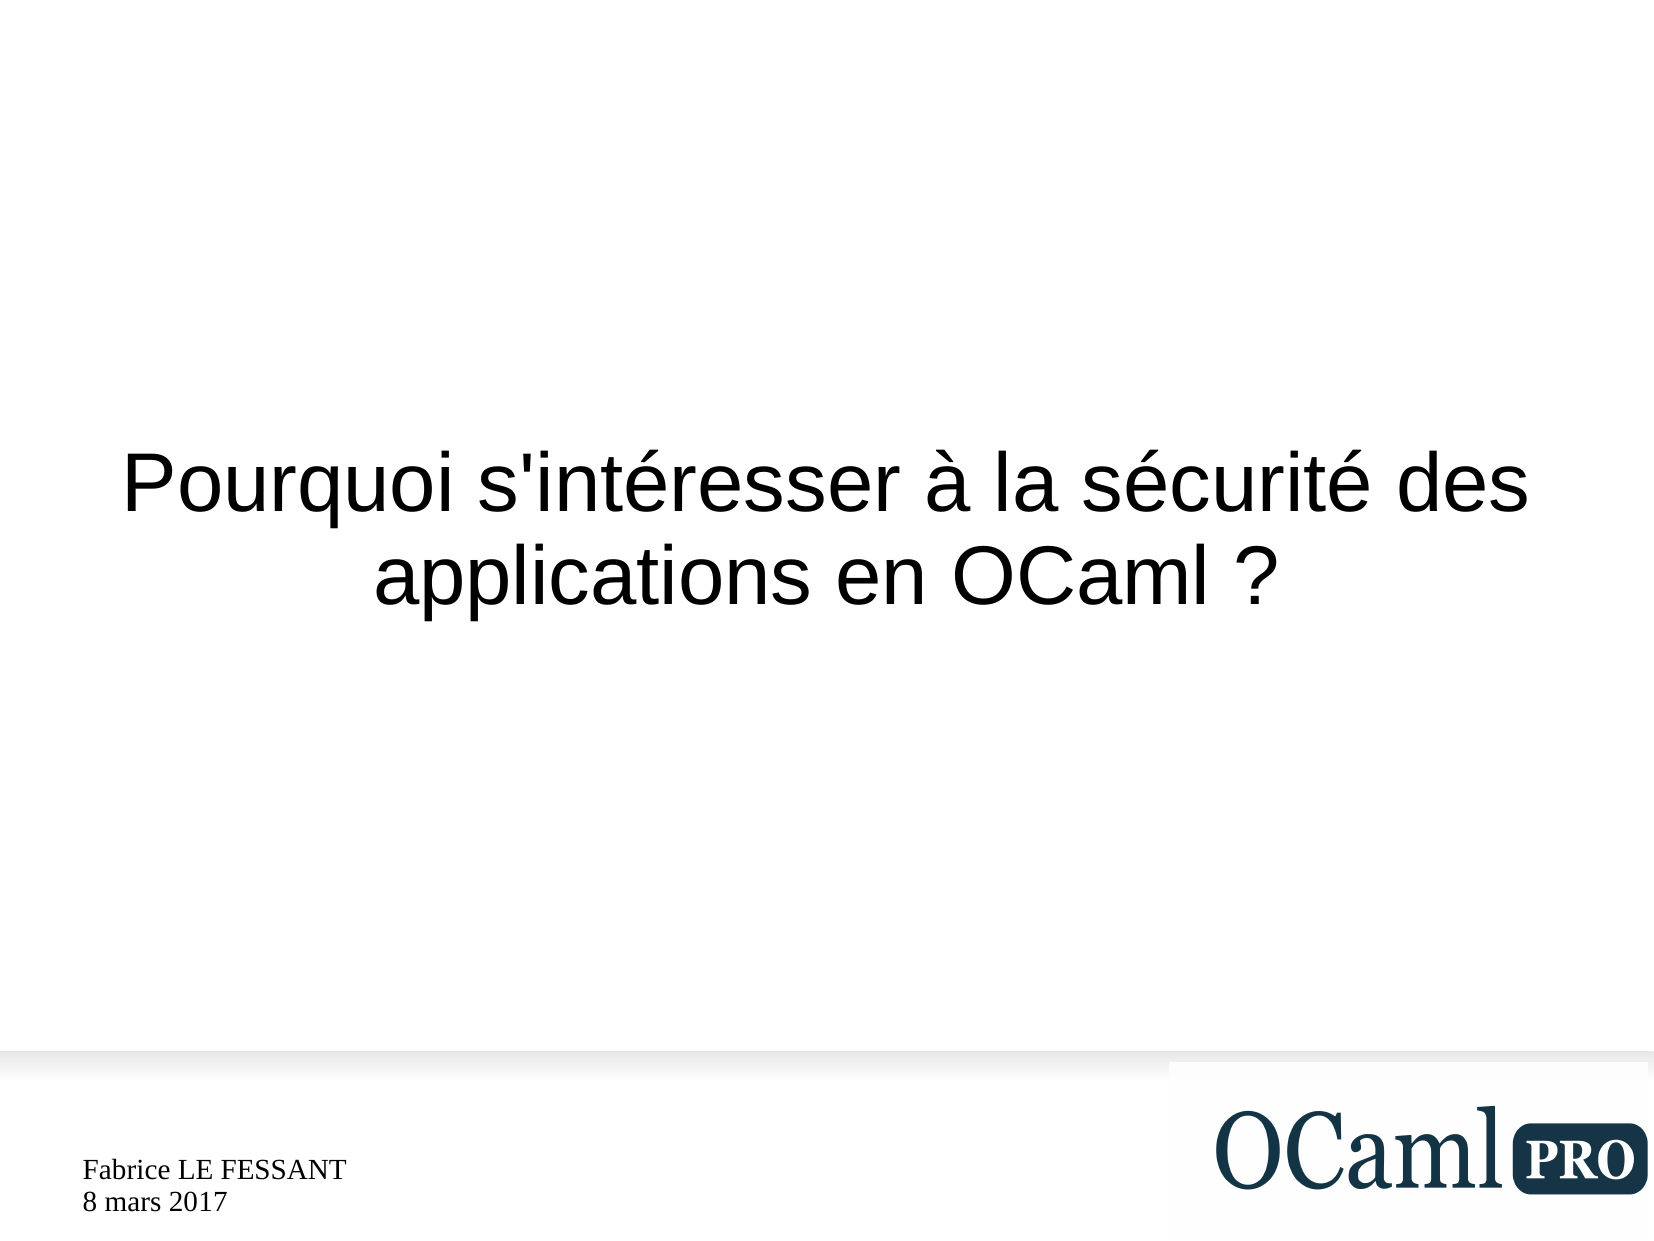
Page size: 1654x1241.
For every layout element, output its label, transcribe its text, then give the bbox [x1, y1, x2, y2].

subtitle Pourquoi s'intéresser à la sécurité des applications en OCaml ? [82, 49, 1571, 1010]
picture [1169, 1062, 1648, 1240]
